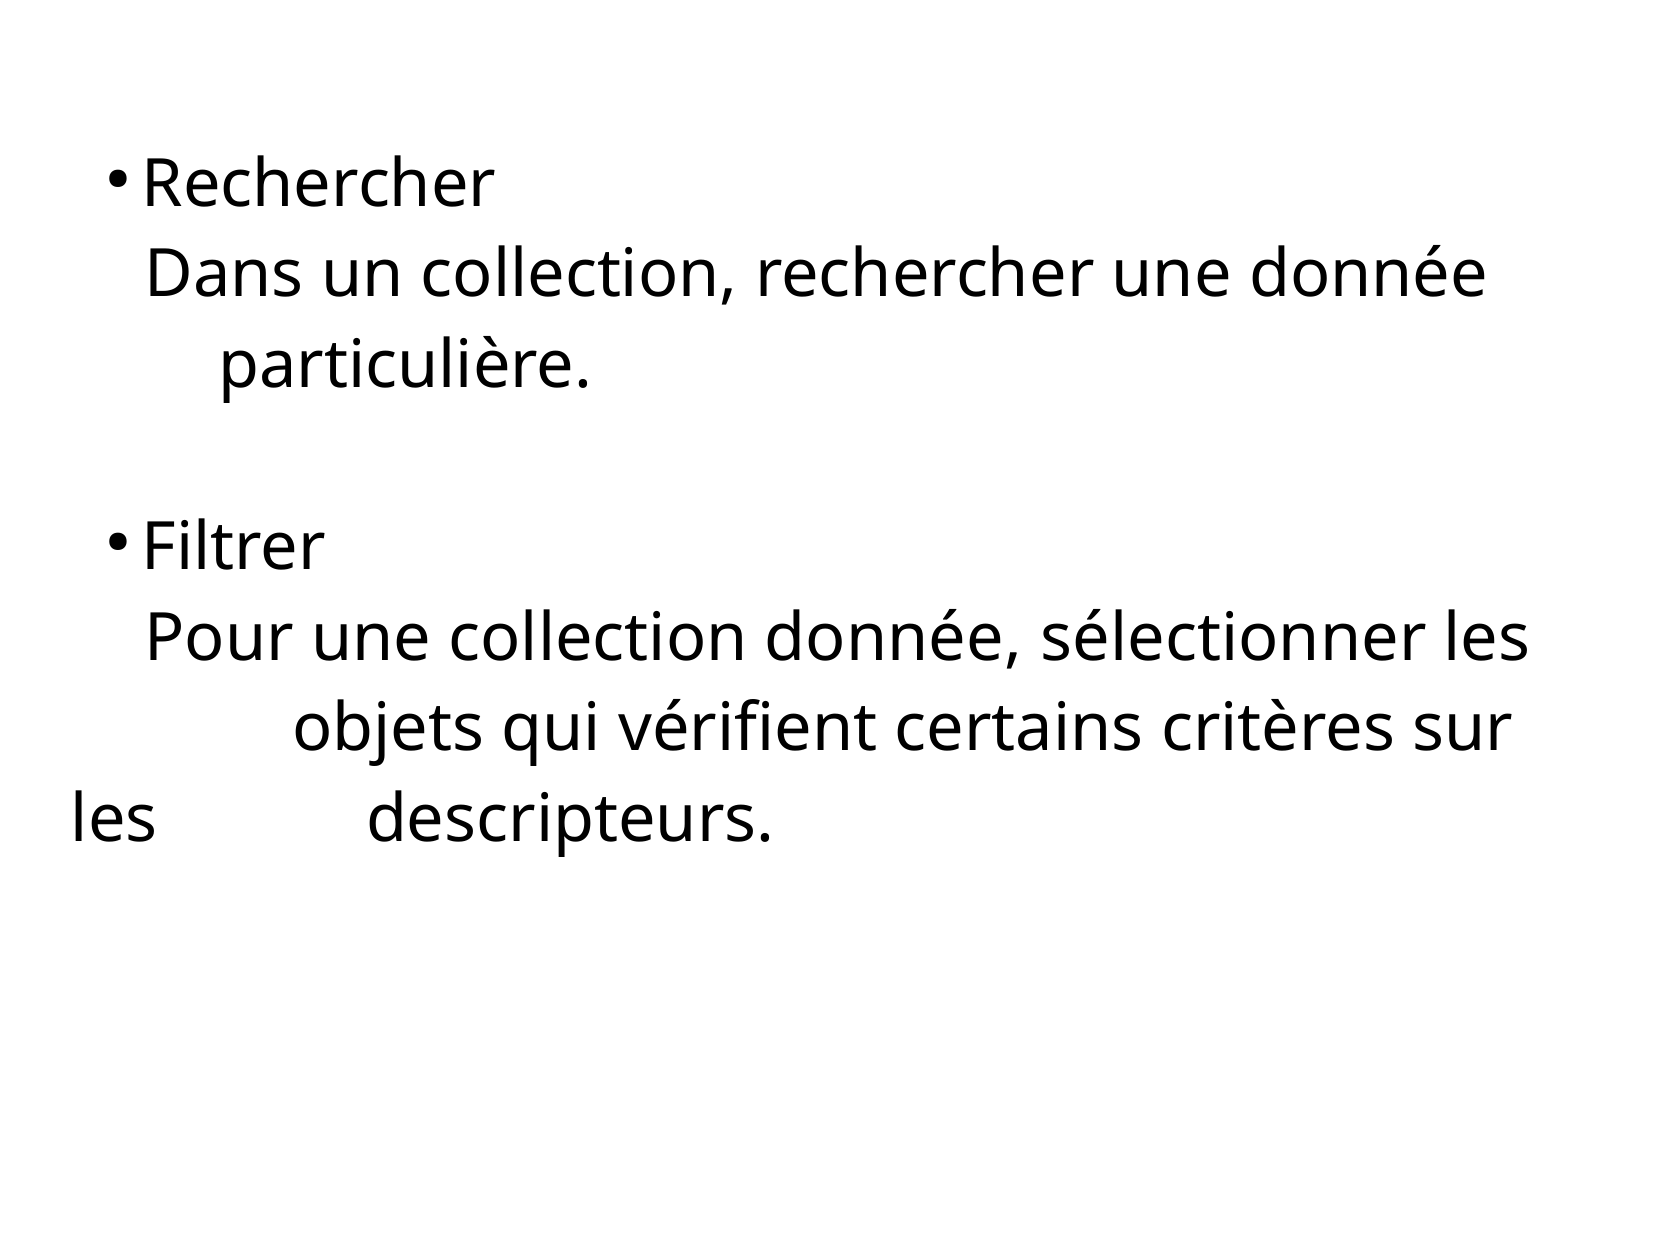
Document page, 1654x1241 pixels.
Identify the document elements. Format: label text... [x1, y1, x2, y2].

subtitle Rechercher Dans un collection, rechercher une donnée particulière. Filtrer Pour une collection donnée, sélectionner les objets qui vérifient certains critères sur les descripteurs. [70, 59, 1559, 1119]
